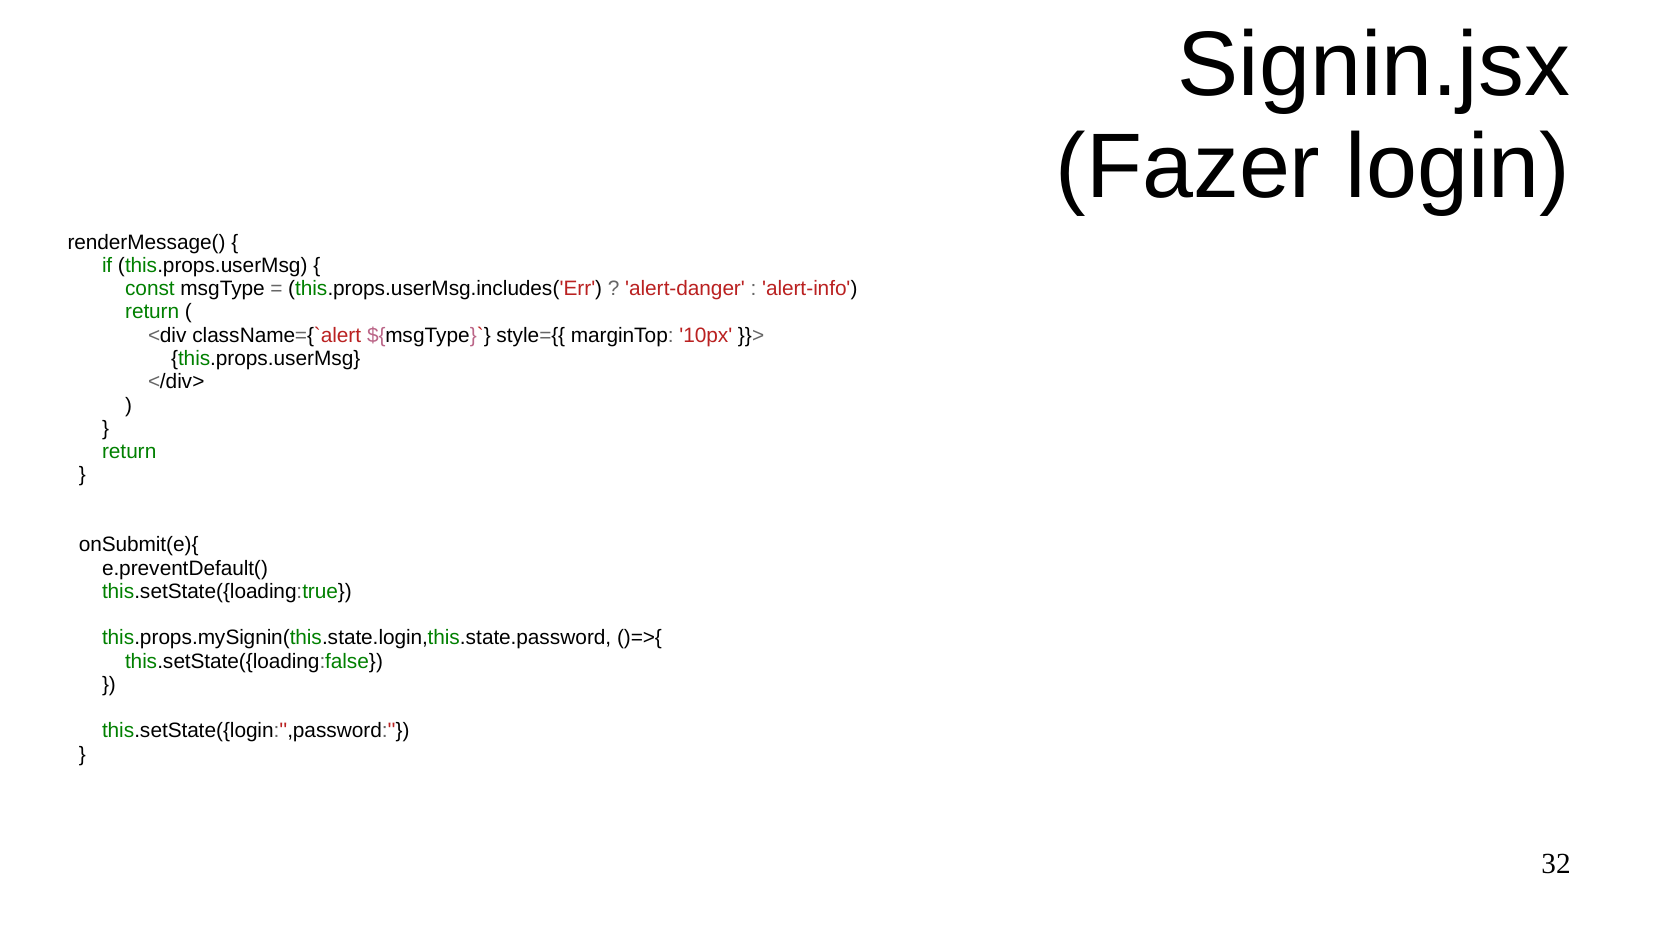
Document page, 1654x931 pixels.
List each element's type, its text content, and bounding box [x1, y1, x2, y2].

text_box renderMessage() { if (this.props.userMsg) { const msgType = (this.props.userMsg.includes('Err') ? 'alert-danger' : 'alert-info') return ( <div className={`alert ${msgType}`} style={{ marginTop: '10px' }}> {this.props.userMsg} </div> ) } return } onSubmit(e){ e.preventDefault() this.setState({loading:true}) this.props.mySignin(this.state.login,this.state.password, ()=>{ this.setState({loading:false}) }) this.setState({login:'',password:''}) } [41, 223, 1351, 774]
title Signin.jsx (Fazer login) [82, 12, 1571, 218]
